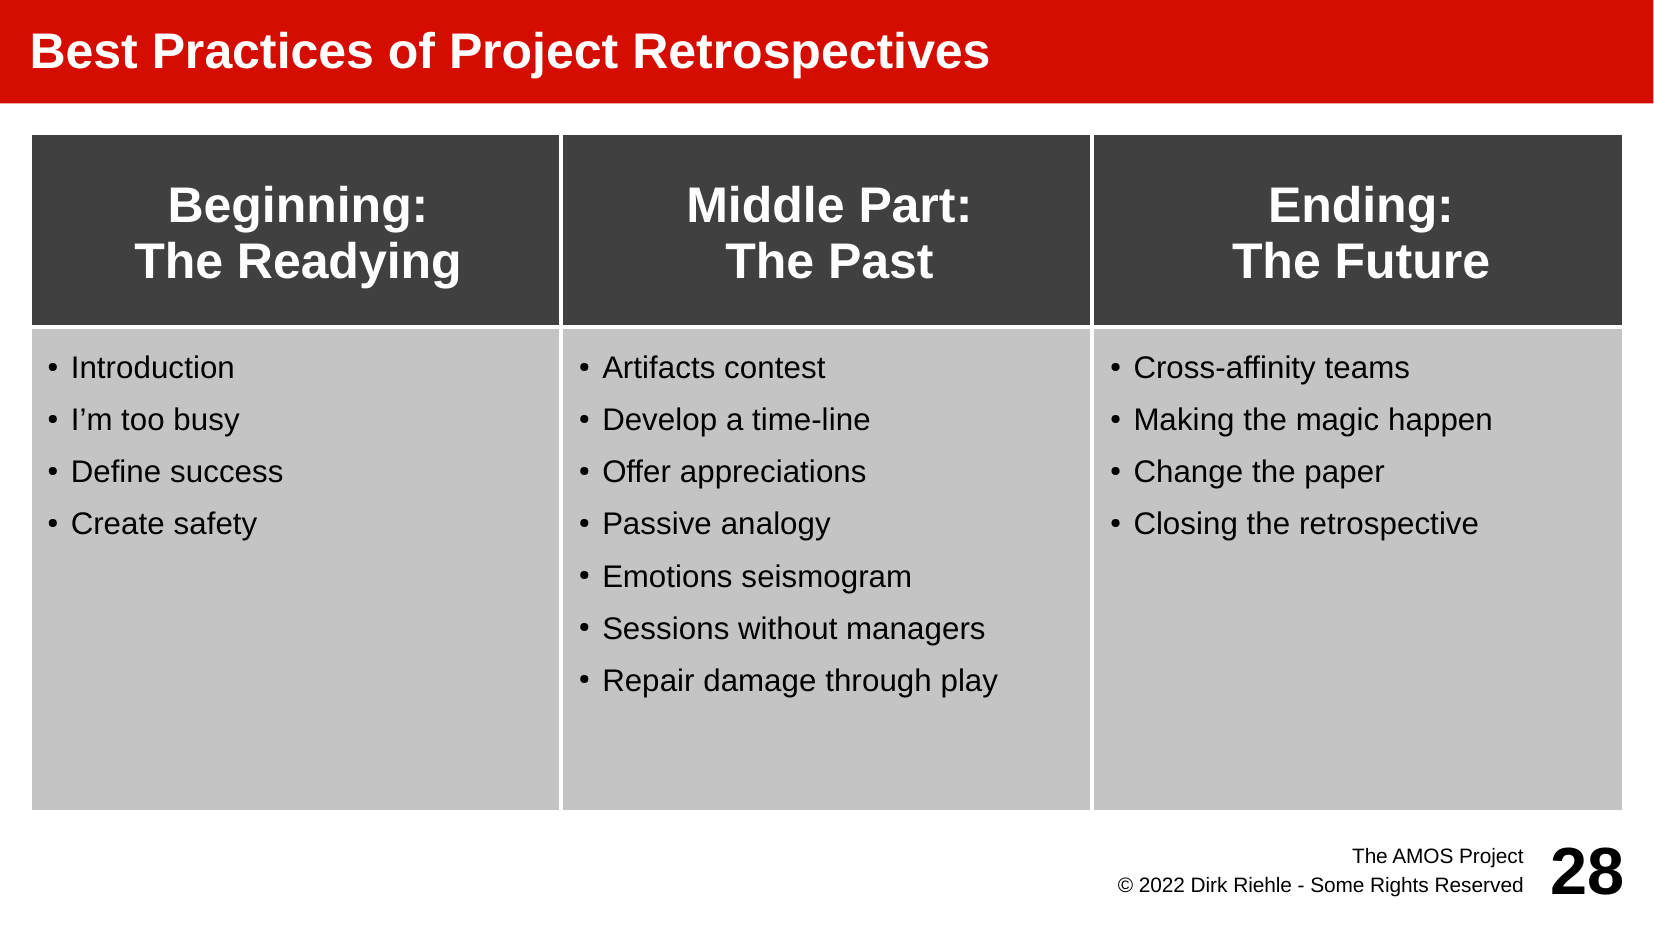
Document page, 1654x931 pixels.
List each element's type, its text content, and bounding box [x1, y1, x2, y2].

table_cell Artifacts contest Develop a time-line Offer appreciations Passive analogy Emotions seismogram Sessions without managers Repair damage through play [563, 329, 1090, 810]
table_cell Introduction I’m too busy Define success Create safety [32, 329, 559, 810]
table_header Middle Part: The Past [563, 135, 1090, 325]
table_cell Cross-affinity teams Making the magic happen Change the paper Closing the retrospective [1094, 329, 1622, 810]
title Best Practices of Project Retrospectives [0, 0, 1654, 104]
table_header Beginning: The Readying [32, 135, 559, 325]
table_header Ending: The Future [1094, 135, 1622, 325]
